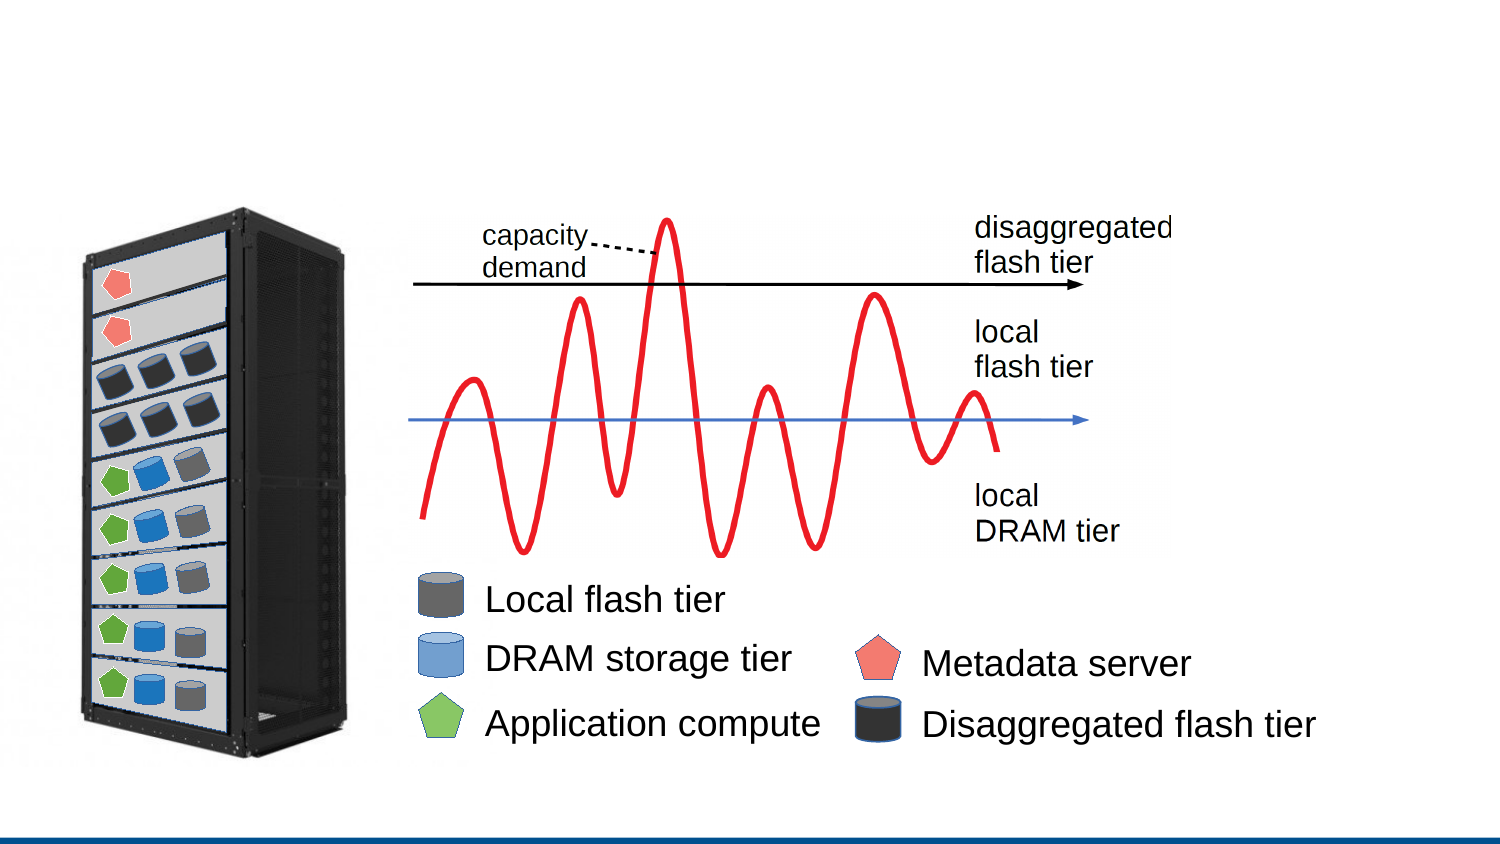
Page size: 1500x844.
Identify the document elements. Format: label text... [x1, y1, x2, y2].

text_box Application compute [469, 695, 837, 753]
text_box [91, 378, 227, 458]
text_box [91, 432, 227, 508]
text_box [855, 703, 901, 742]
text_box [91, 608, 227, 669]
text_box Metadata server [906, 634, 1208, 692]
text_box Local flash tier [469, 571, 893, 629]
text_box Disaggregated flash tier [906, 695, 1336, 753]
text_box [92, 231, 227, 314]
text_box [418, 639, 464, 678]
text_box DRAM storage tier [469, 630, 960, 688]
text_box [91, 657, 227, 733]
text_box [91, 544, 227, 605]
text_box [91, 278, 227, 362]
text_box [418, 579, 464, 618]
text_box [418, 692, 464, 738]
text_box [91, 480, 227, 556]
picture [0, 198, 1171, 767]
text_box [91, 327, 227, 410]
